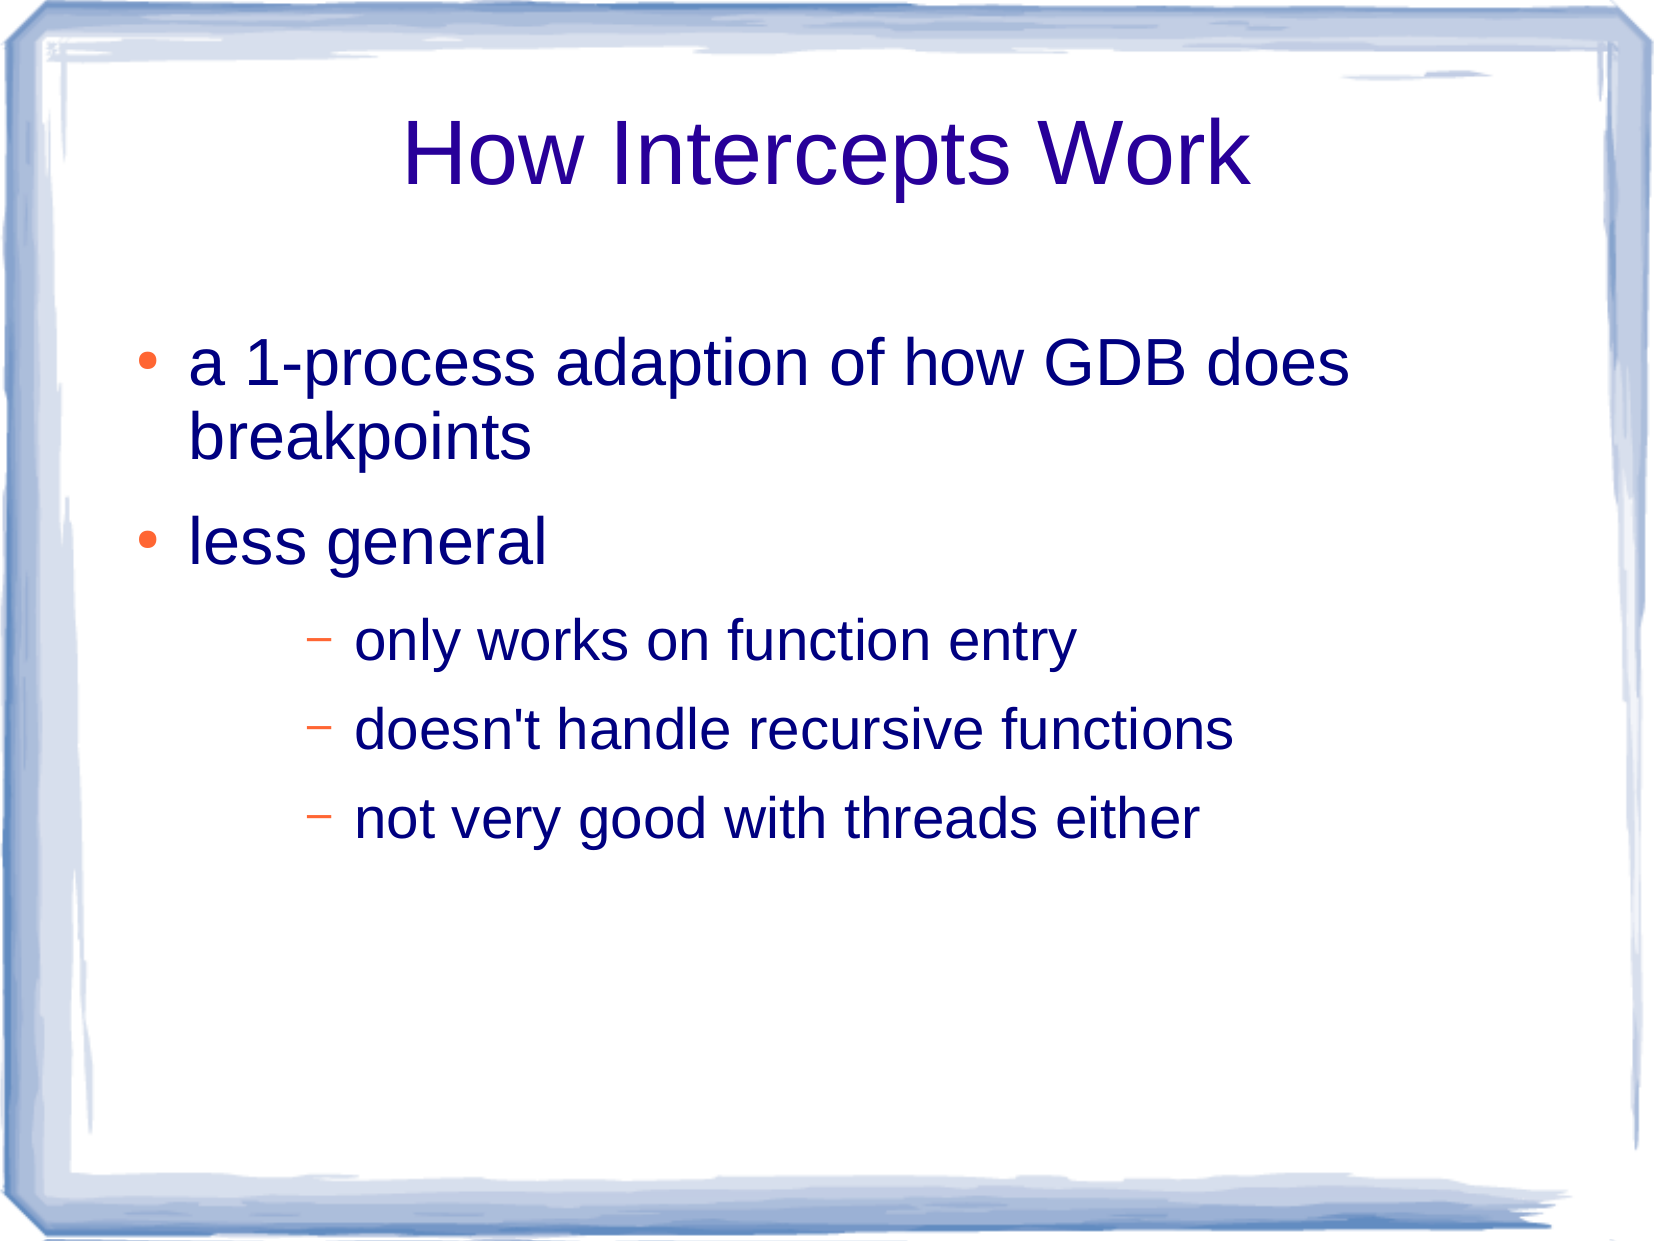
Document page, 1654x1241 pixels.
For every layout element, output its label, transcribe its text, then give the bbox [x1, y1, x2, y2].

title How Intercepts Work [82, 56, 1571, 250]
picture [0, 0, 1654, 1241]
list a 1-process adaption of how GDB does breakpoints less general only works on function entry doesn't handle recursive functions not very good with threads either [118, 324, 1571, 1129]
